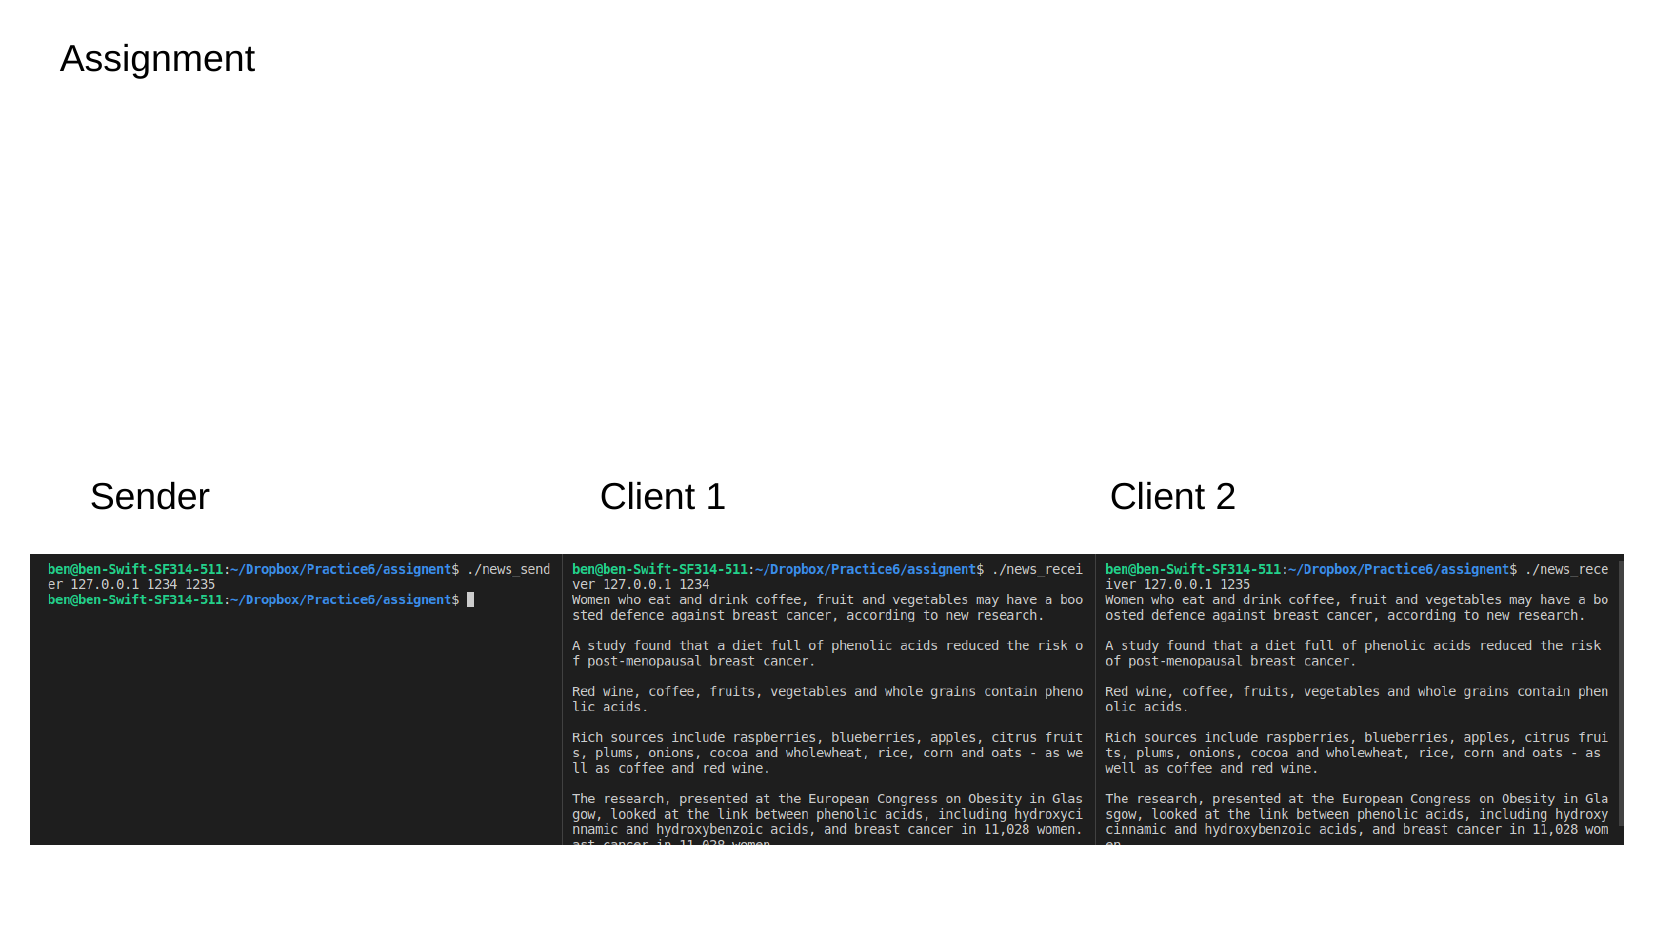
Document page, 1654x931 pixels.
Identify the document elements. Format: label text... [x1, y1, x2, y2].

text_box Assignment [45, 30, 856, 87]
text_box Sender [75, 468, 585, 526]
picture [30, 554, 1624, 845]
text_box Client 1 [585, 468, 1095, 526]
text_box Client 2 [1095, 468, 1654, 526]
